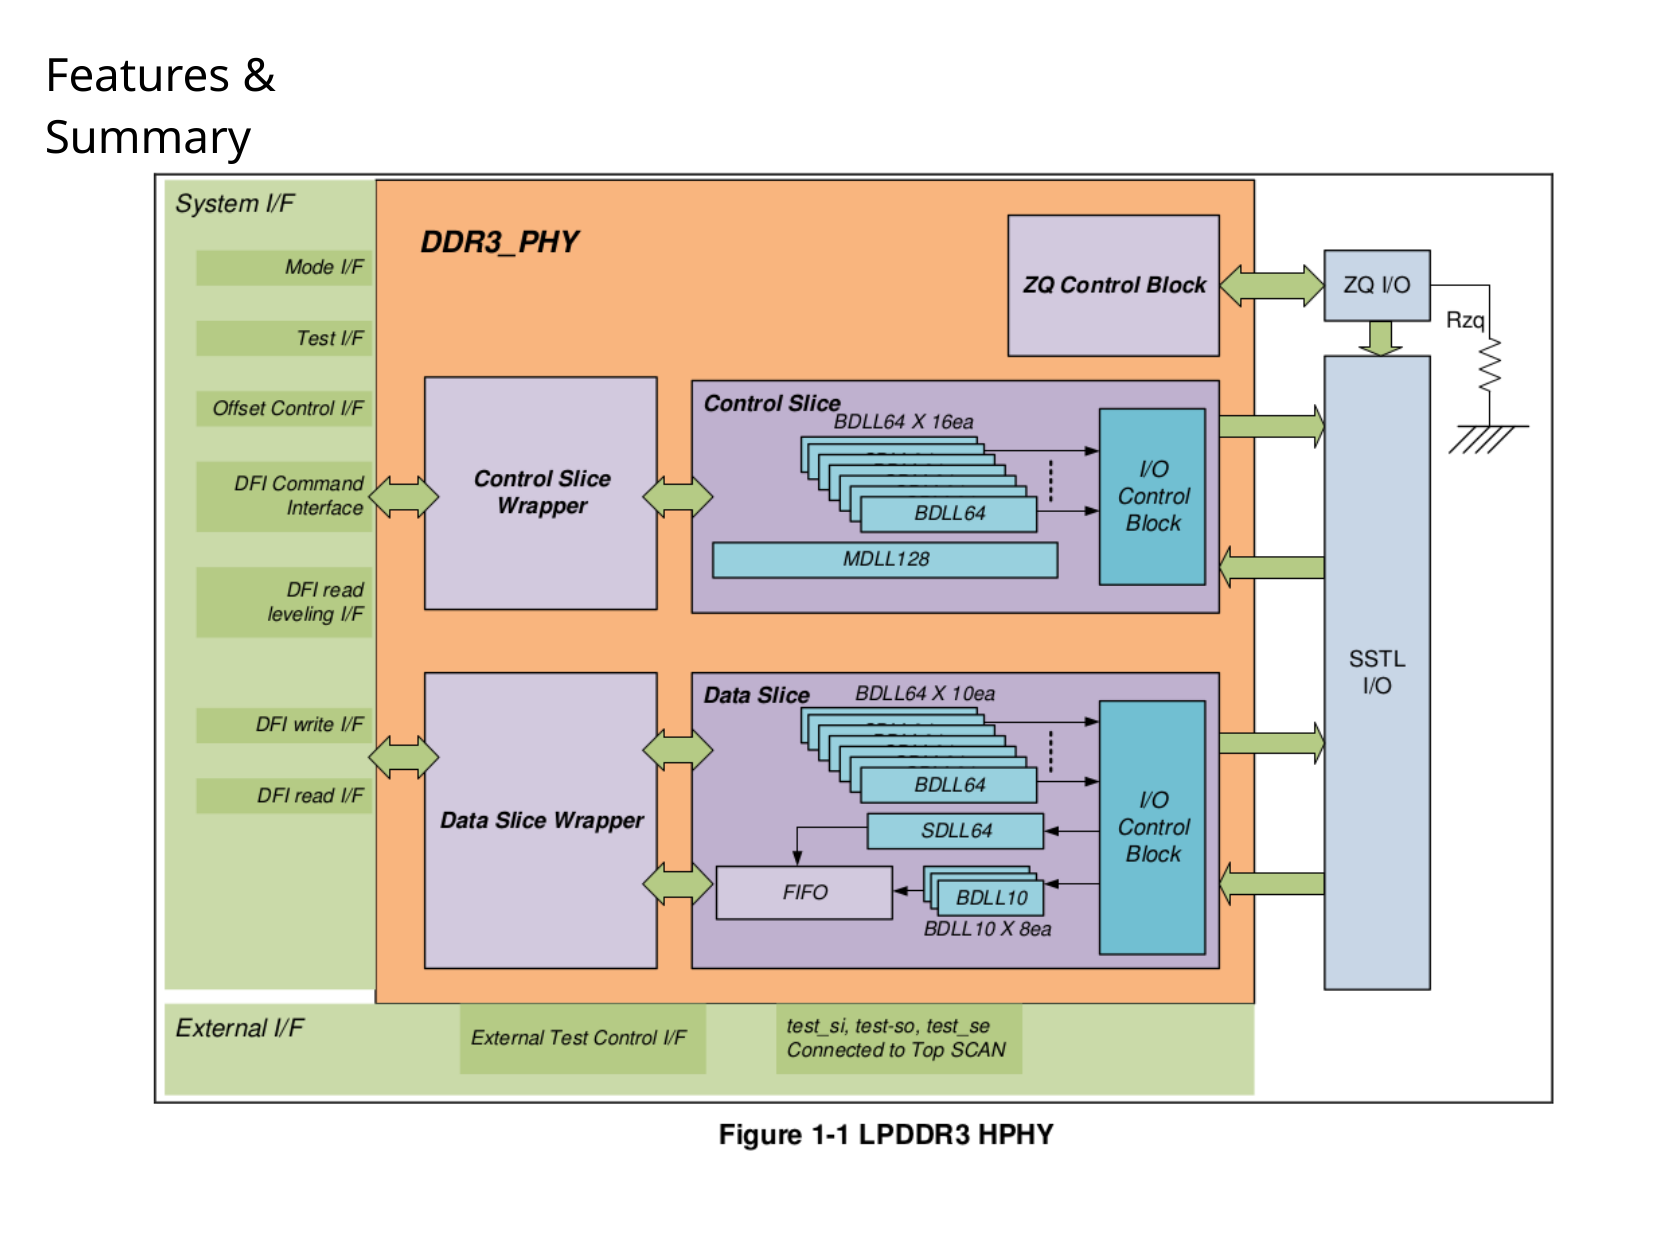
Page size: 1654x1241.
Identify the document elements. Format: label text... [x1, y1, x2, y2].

picture [150, 169, 1559, 1156]
text_box Features & Summary [30, 34, 496, 106]
